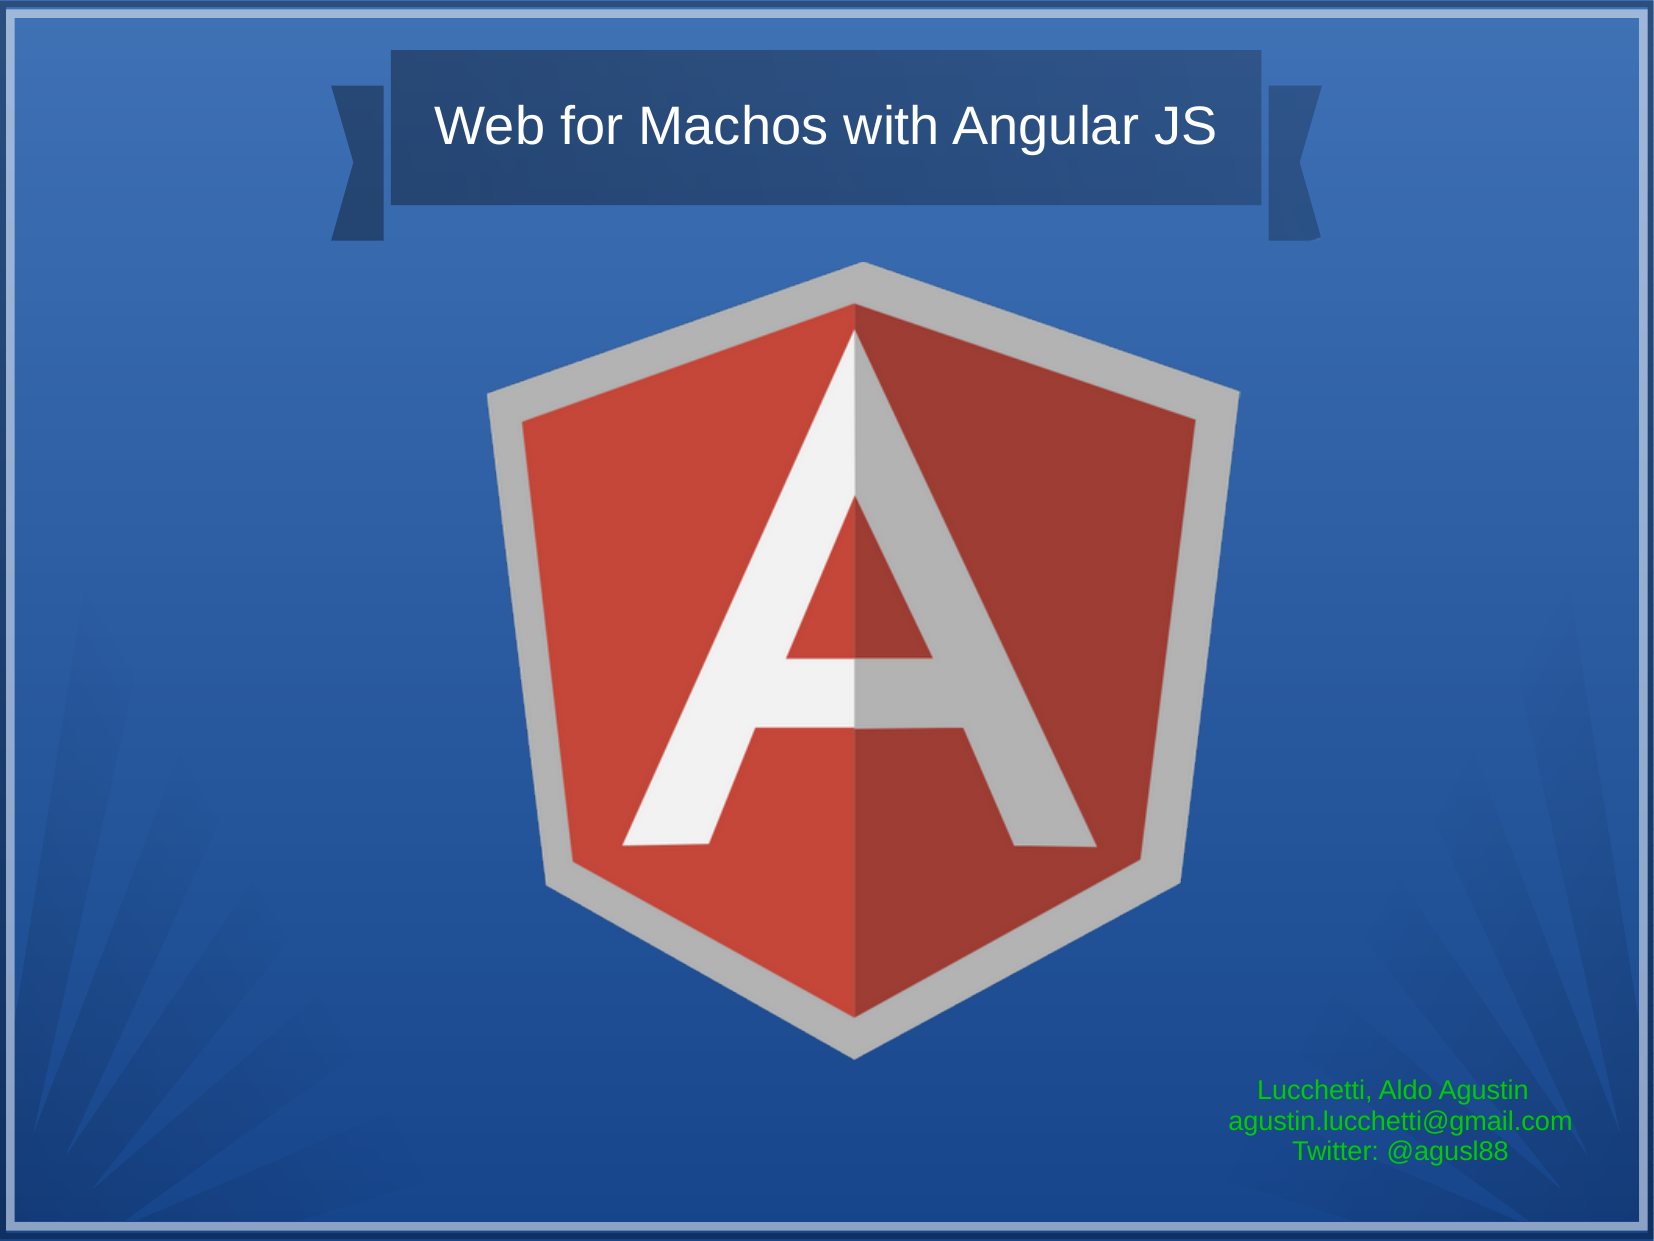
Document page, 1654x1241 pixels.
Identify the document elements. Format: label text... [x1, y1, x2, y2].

text_box Lucchetti, Aldo Agustin agustin.lucchetti@gmail.com Twitter: @agusl88 [993, 1074, 1654, 1228]
title Web for Machos with Angular JS [389, 47, 1264, 205]
picture [485, 262, 1241, 1063]
